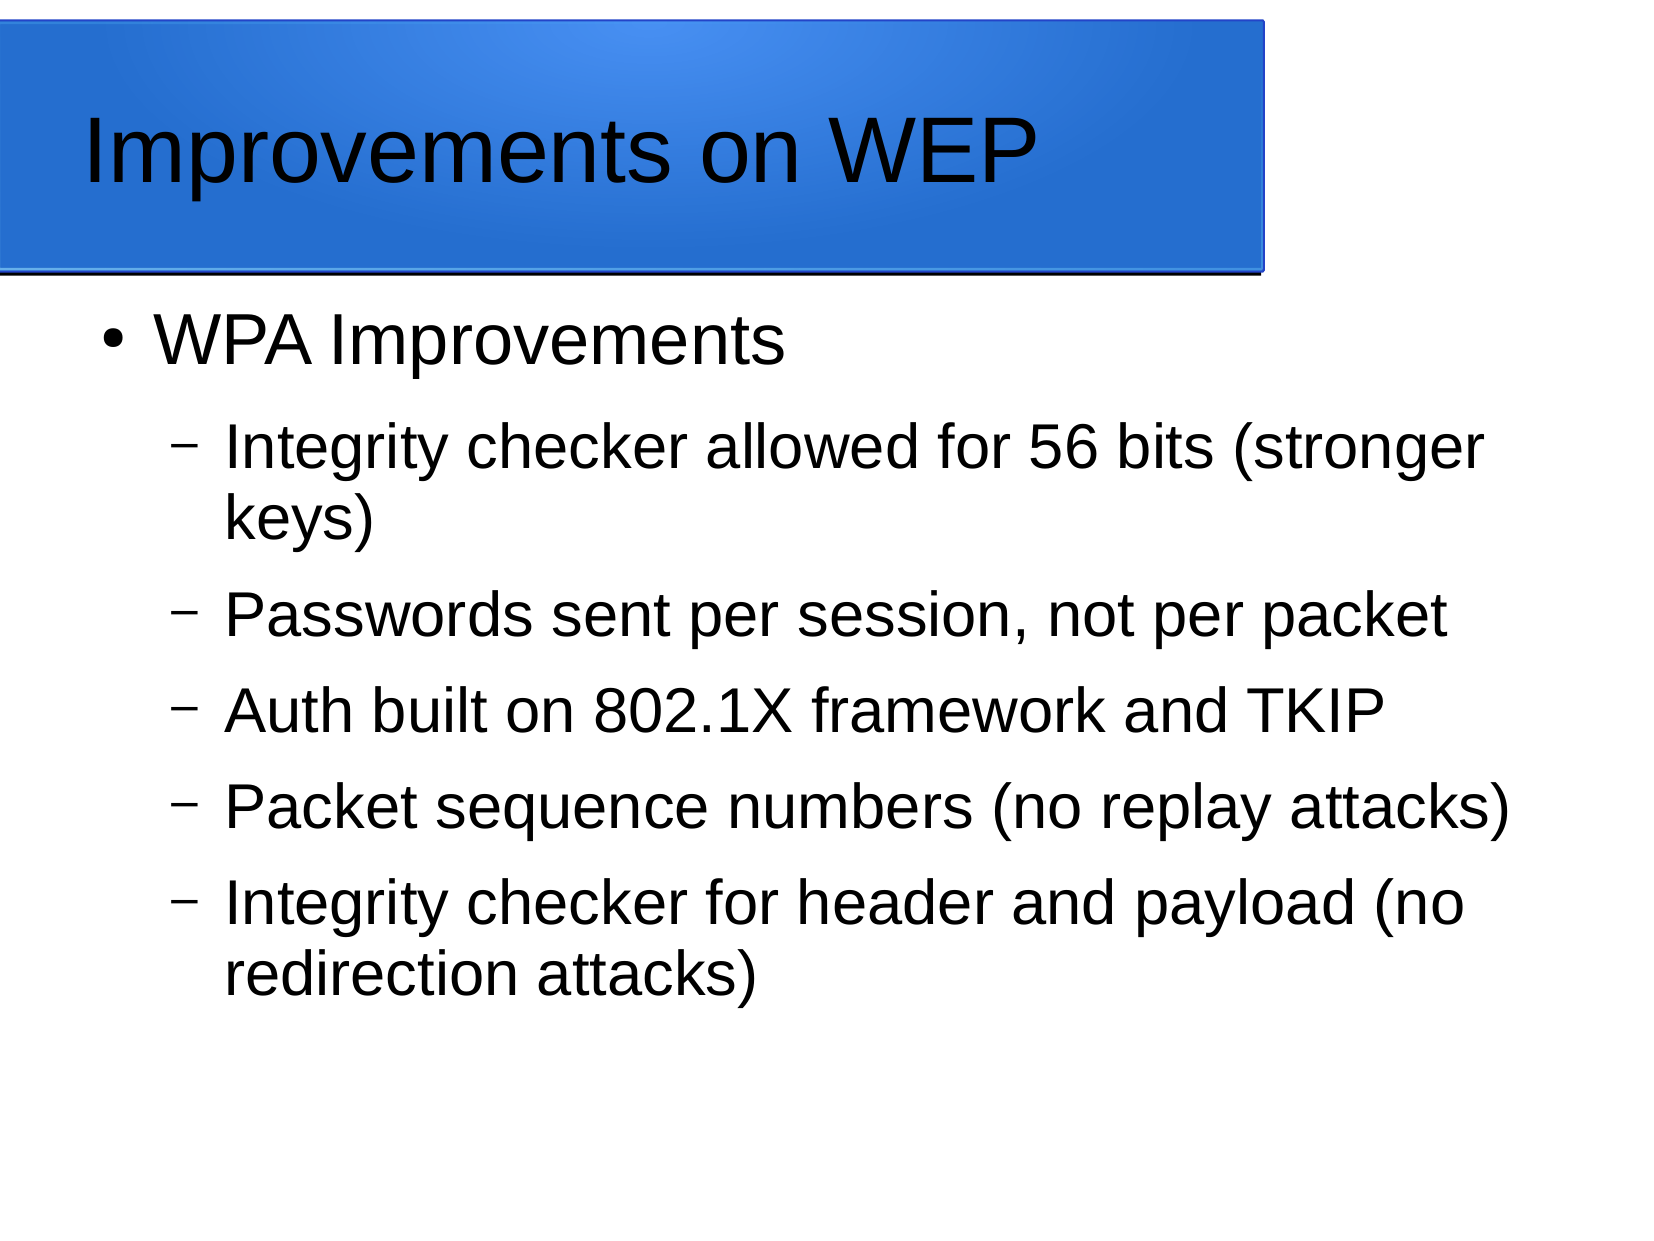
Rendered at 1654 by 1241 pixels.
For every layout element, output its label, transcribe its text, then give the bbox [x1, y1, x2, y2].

list WPA Improvements Integrity checker allowed for 56 bits (stronger keys) Passwords sent per session, not per packet Auth built on 802.1X framework and TKIP Packet sequence numbers (no replay attacks) Integrity checker for header and payload (no redirection attacks) [82, 299, 1571, 1019]
title Improvements on WEP [82, 47, 1235, 252]
